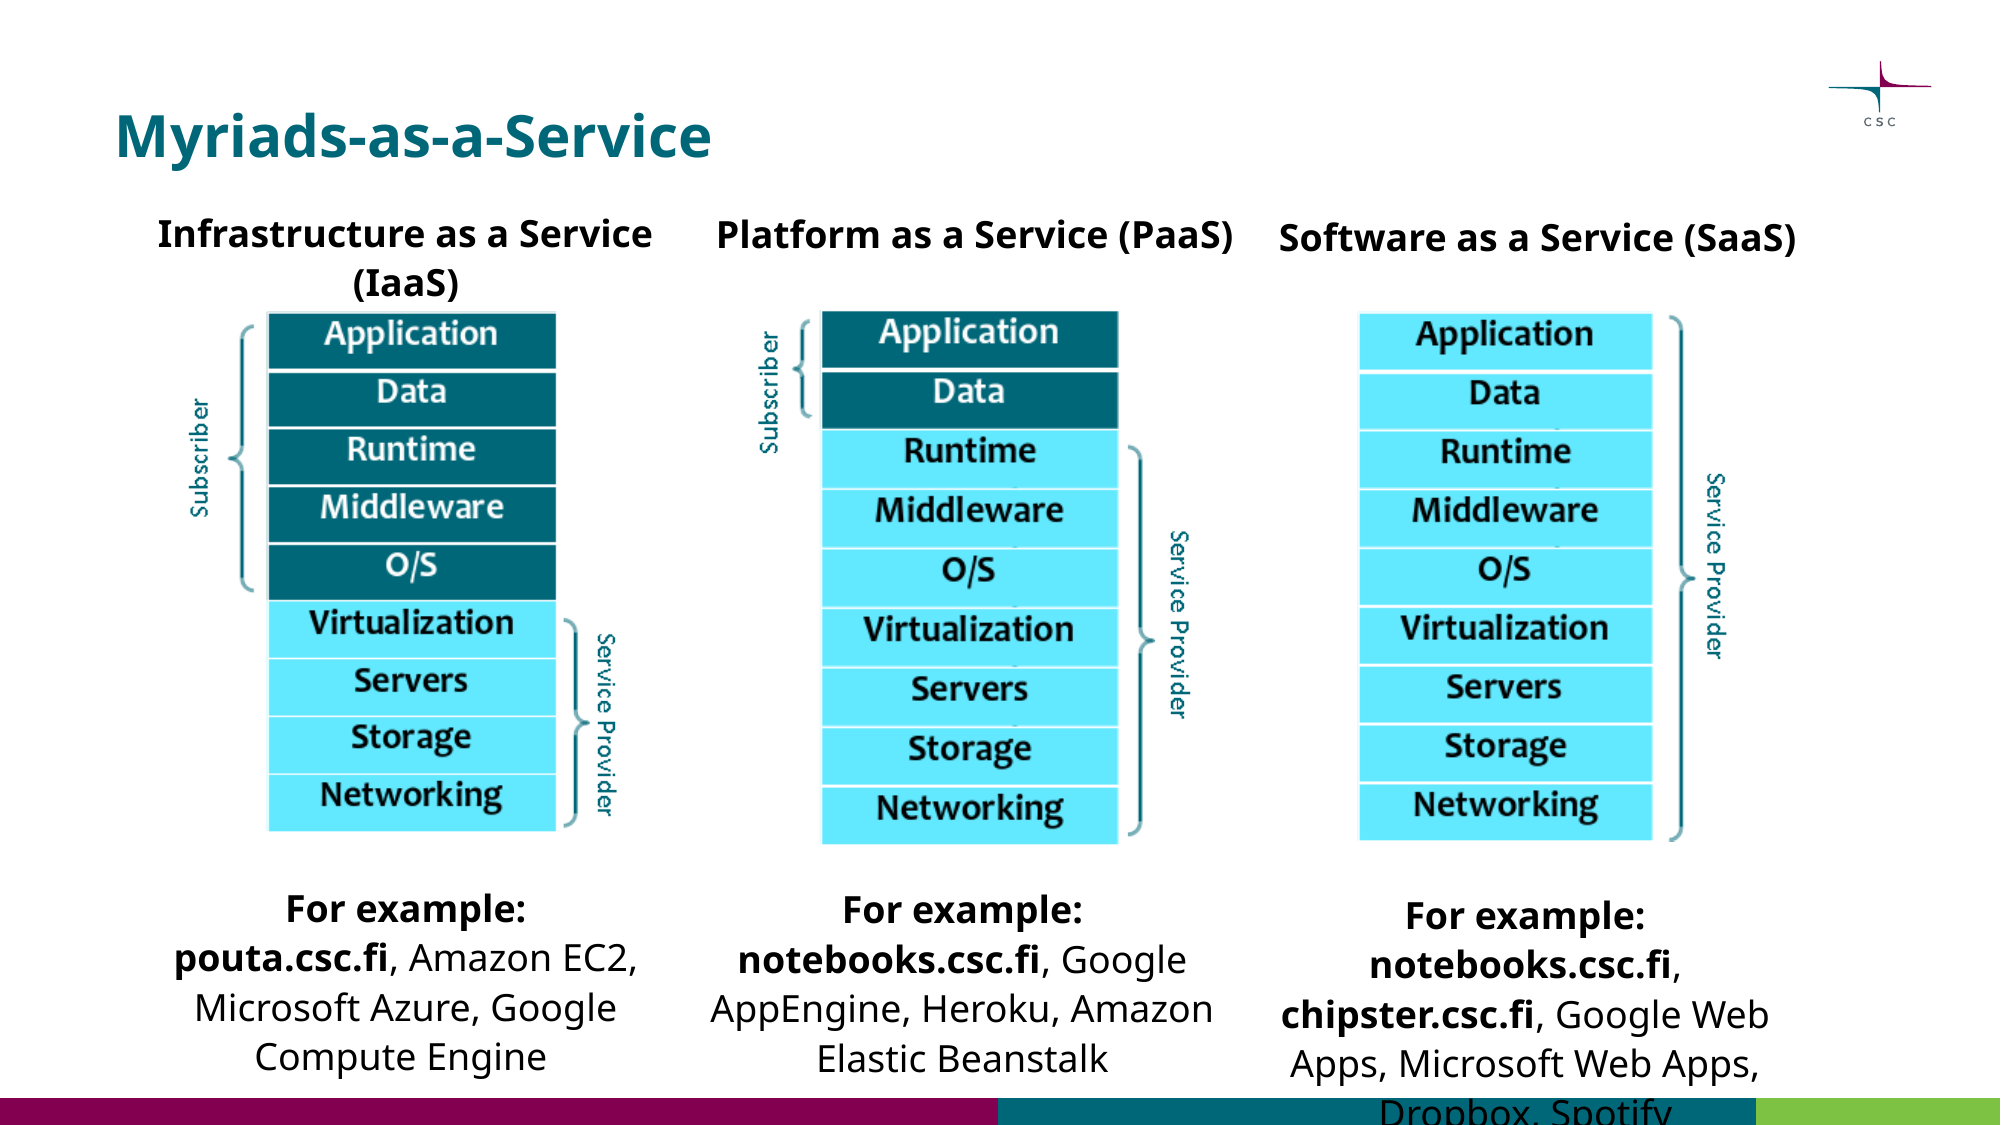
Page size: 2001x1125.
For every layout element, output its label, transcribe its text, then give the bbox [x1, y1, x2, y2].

picture [743, 284, 1206, 846]
list Platform as a Service (PaaS) [684, 199, 1266, 259]
list Infrastructure as a Service (IaaS) [115, 197, 697, 258]
list For example: pouta.csc.fi, Amazon EC2, Microsoft Azure, Google Compute Engine [115, 872, 697, 1061]
list For example: notebooks.csc.fi, chipster.csc.fi, Google Web Apps, Microsoft Web Apps, Dropbox, Spotify [1234, 879, 1816, 1089]
picture [174, 311, 632, 873]
list For example: notebooks.csc.fi, Google AppEngine, Heroku, Amazon Elastic Beanstalk [671, 874, 1254, 1084]
picture [1357, 311, 1742, 842]
title Myriads-as-a-Service [99, 40, 1794, 229]
list Software as a Service (SaaS) [1247, 201, 1829, 262]
